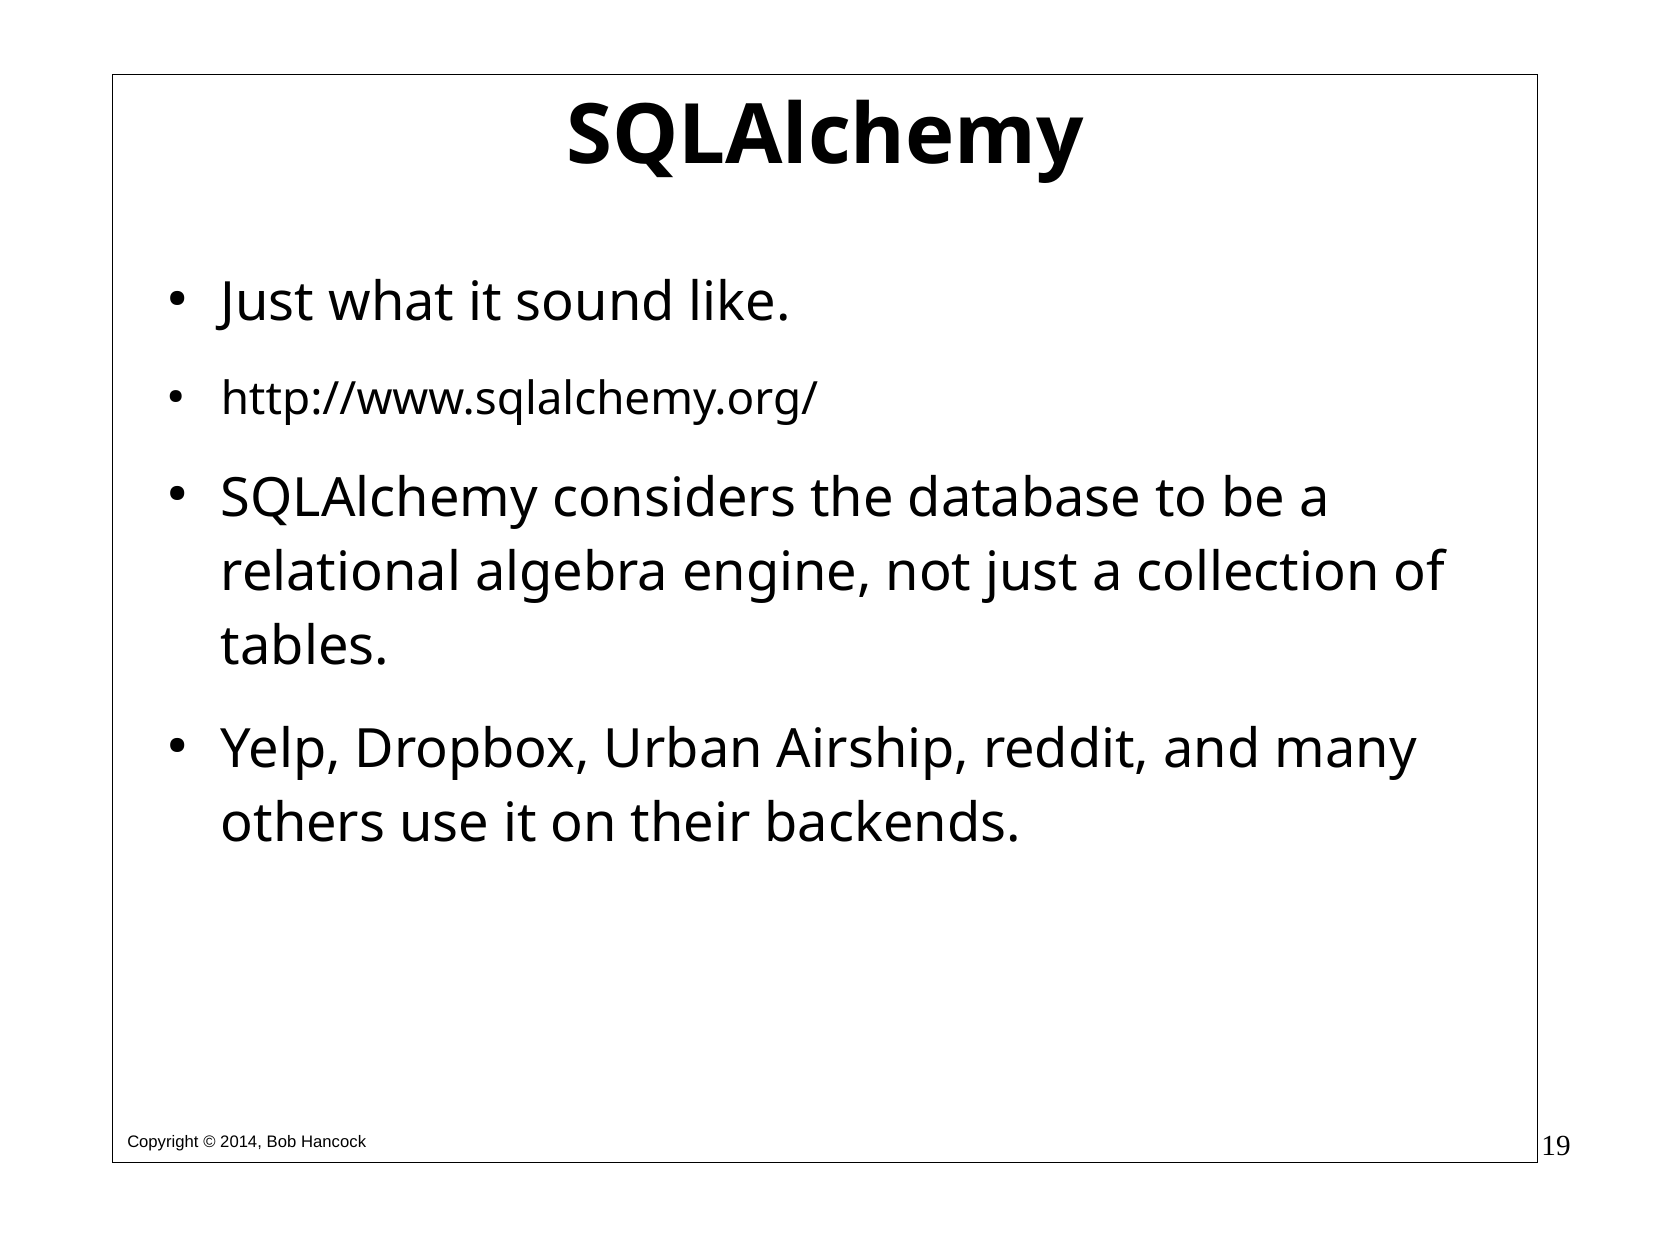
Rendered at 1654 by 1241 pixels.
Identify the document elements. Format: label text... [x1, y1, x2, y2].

list Just what it sound like. http://www.sqlalchemy.org/ SQLAlchemy considers the database to be a relational algebra engine, not just a collection of tables. Yelp, Dropbox, Urban Airship, reddit, and many others use it on their backends. [150, 262, 1501, 1126]
text_box Copyright © 2014, Bob Hancock [112, 1125, 381, 1159]
title SQLAlchemy [112, 75, 1538, 188]
